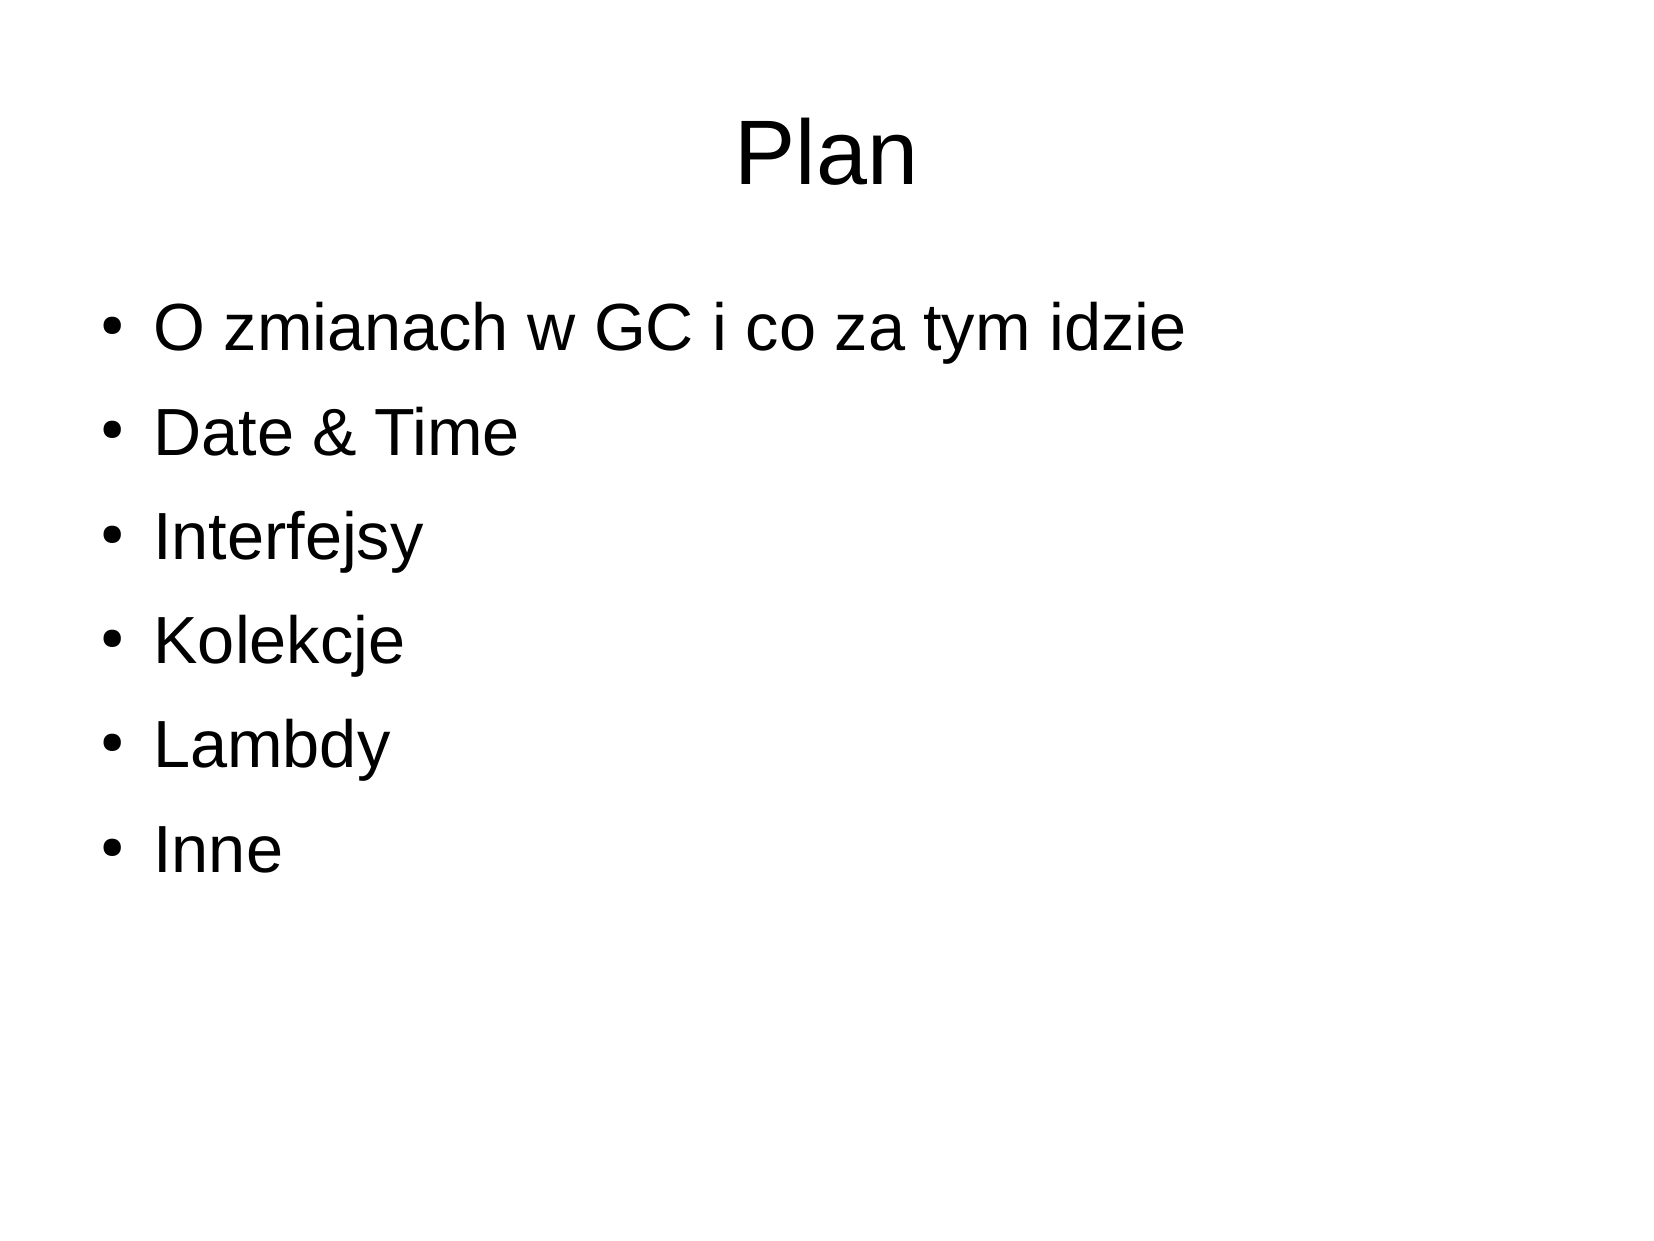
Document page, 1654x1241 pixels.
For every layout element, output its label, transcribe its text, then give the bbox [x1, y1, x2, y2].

title Plan [82, 49, 1571, 257]
list O zmianach w GC i co za tym idzie Date & Time Interfejsy Kolekcje Lambdy Inne [82, 290, 1538, 1010]
